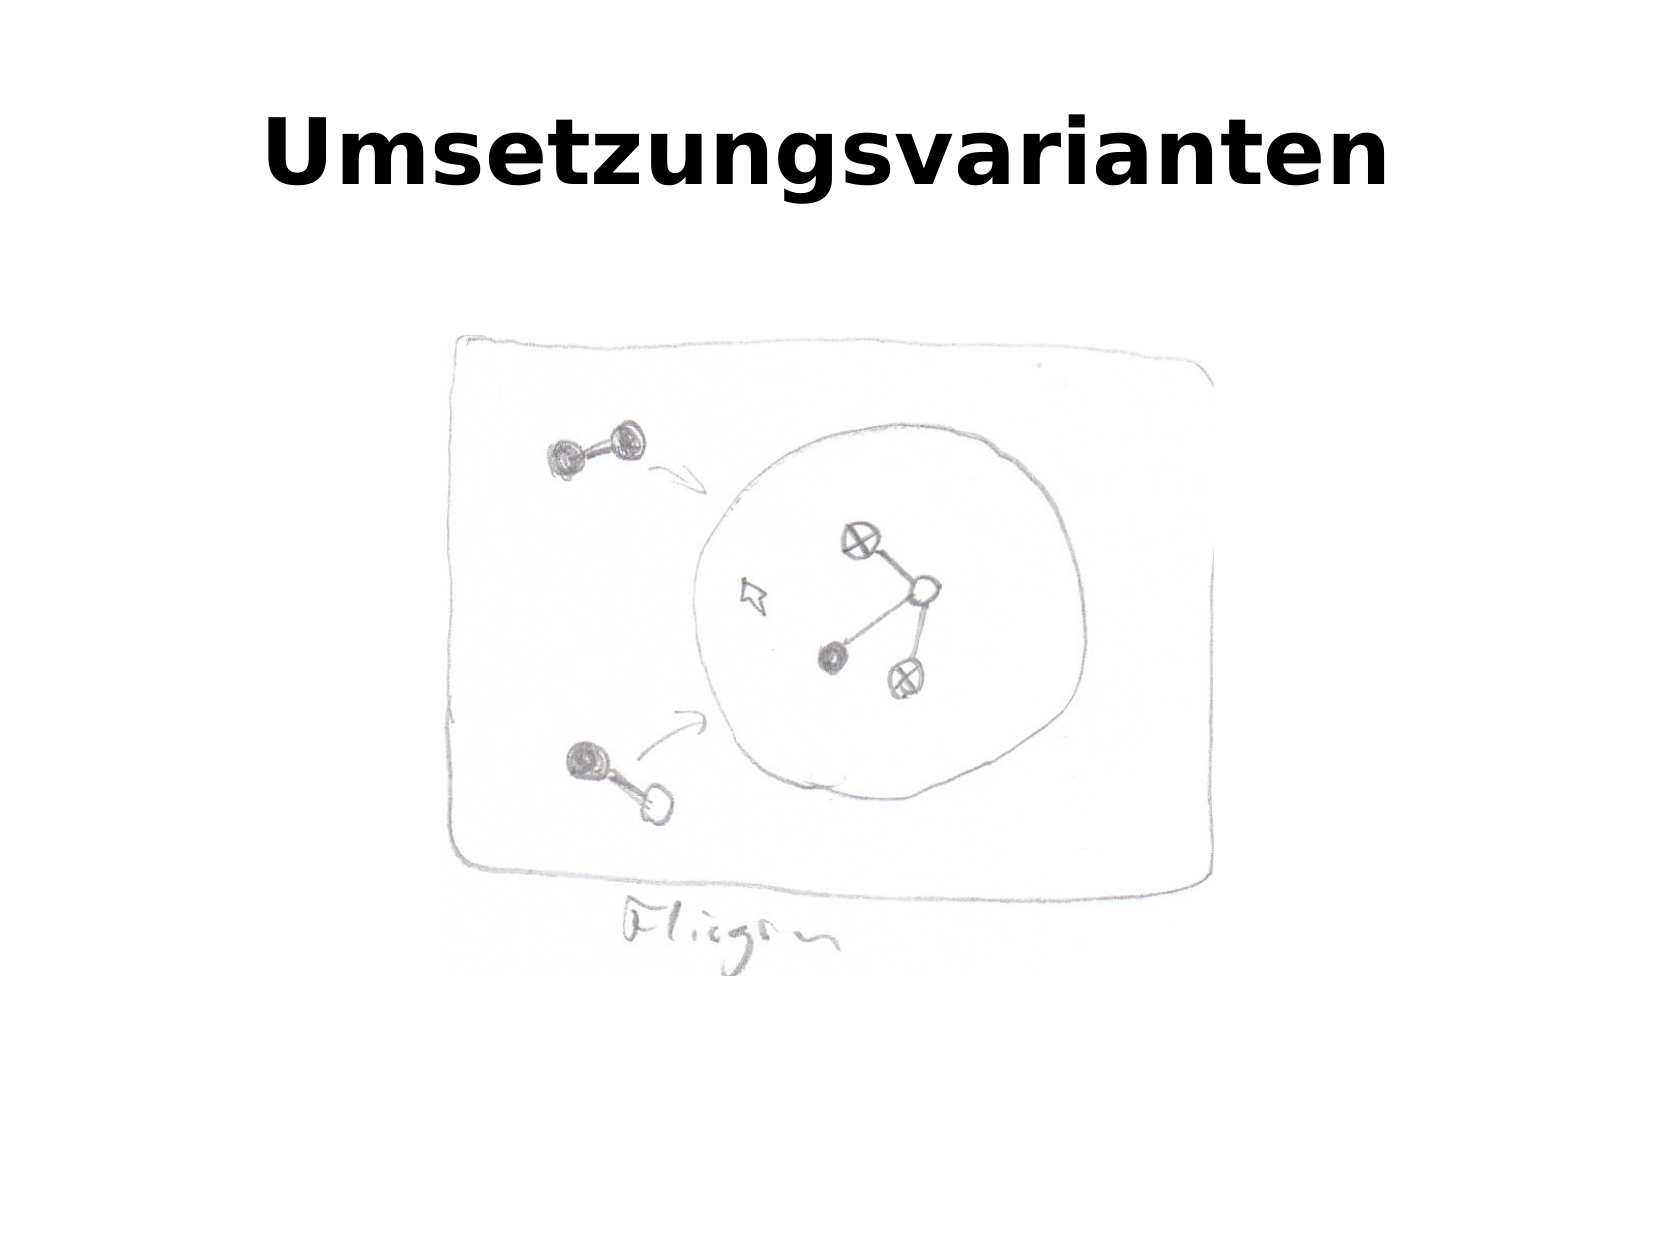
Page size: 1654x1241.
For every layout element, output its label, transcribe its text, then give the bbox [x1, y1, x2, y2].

title Umsetzungsvarianten [82, 49, 1571, 257]
picture [440, 335, 1214, 976]
